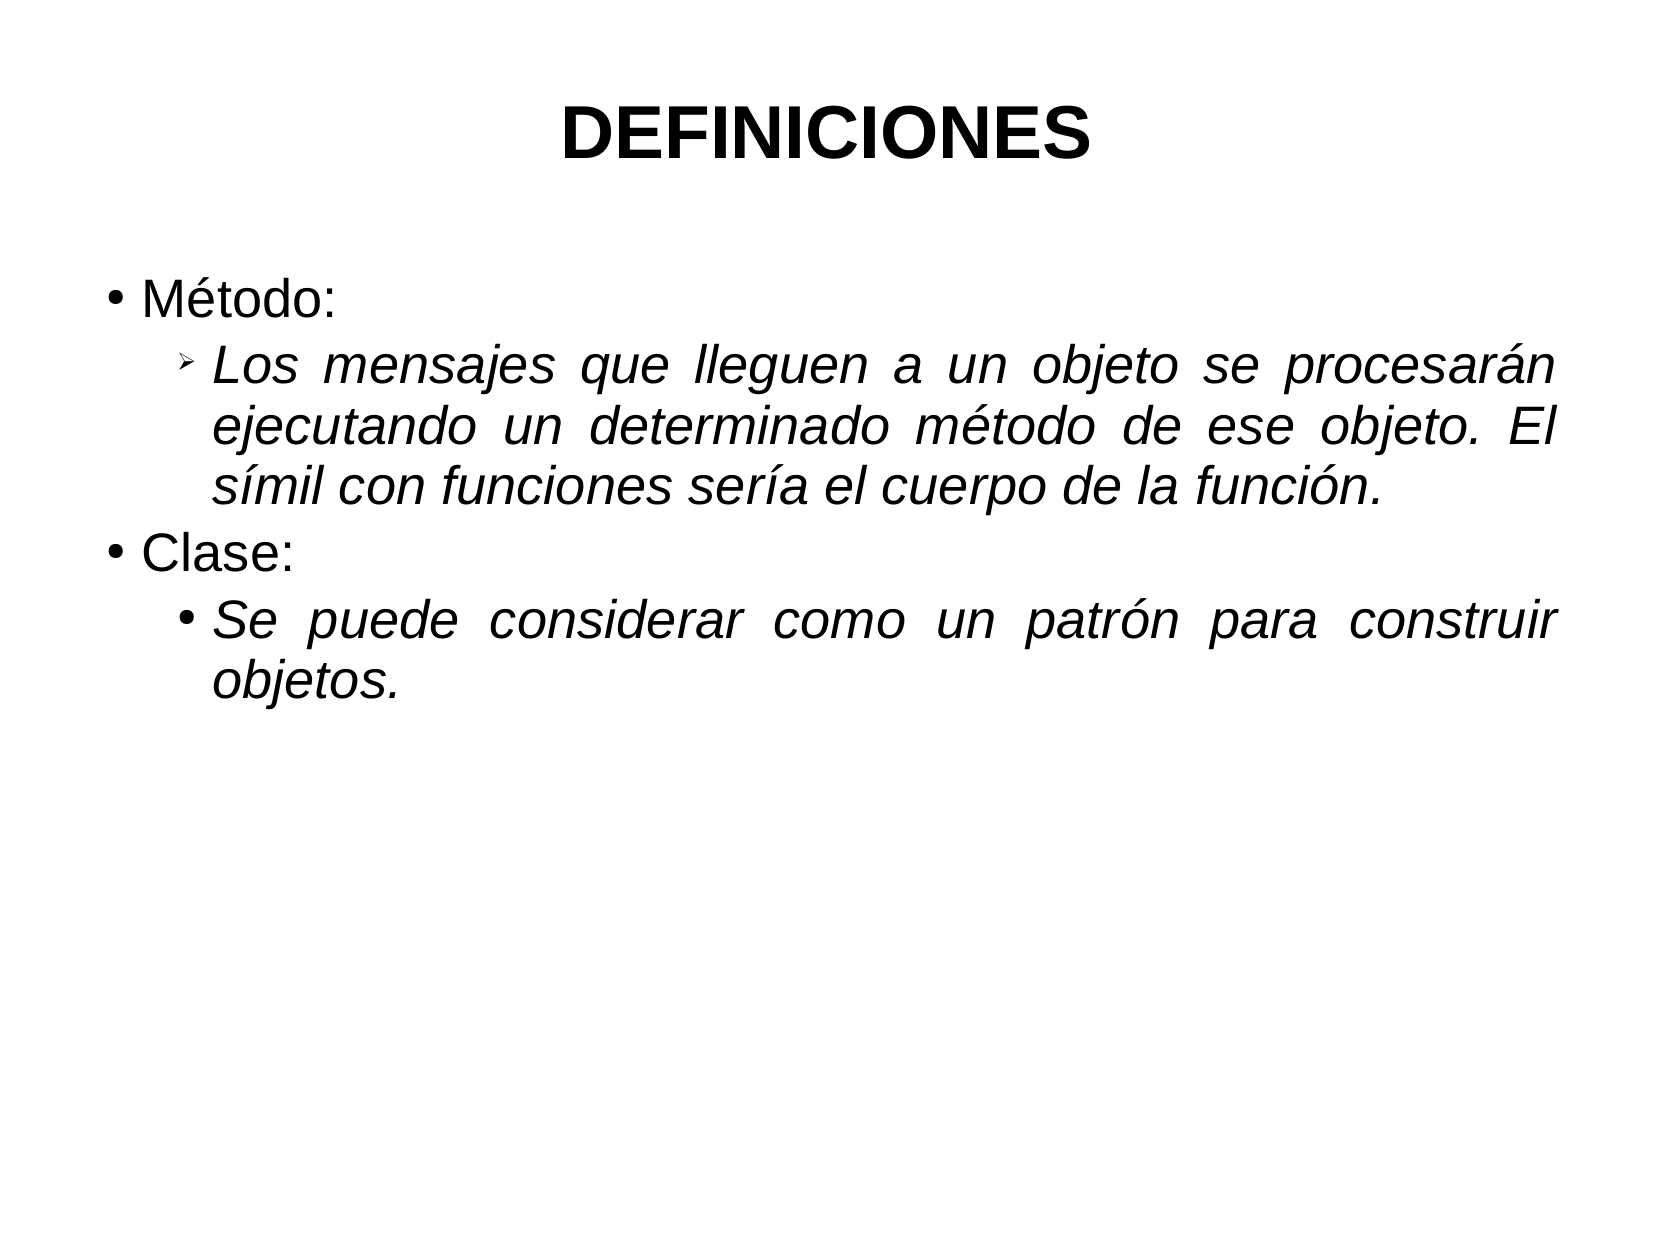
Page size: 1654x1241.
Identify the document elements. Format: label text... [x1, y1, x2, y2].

text_box Método: Los mensajes que lleguen a un objeto se procesarán ejecutando un determinado método de ese objeto. El símil con funciones sería el cuerpo de la función. Clase: Se puede considerar como un patrón para construir objetos. [106, 268, 1560, 1177]
title DEFINICIONES [82, 29, 1571, 237]
